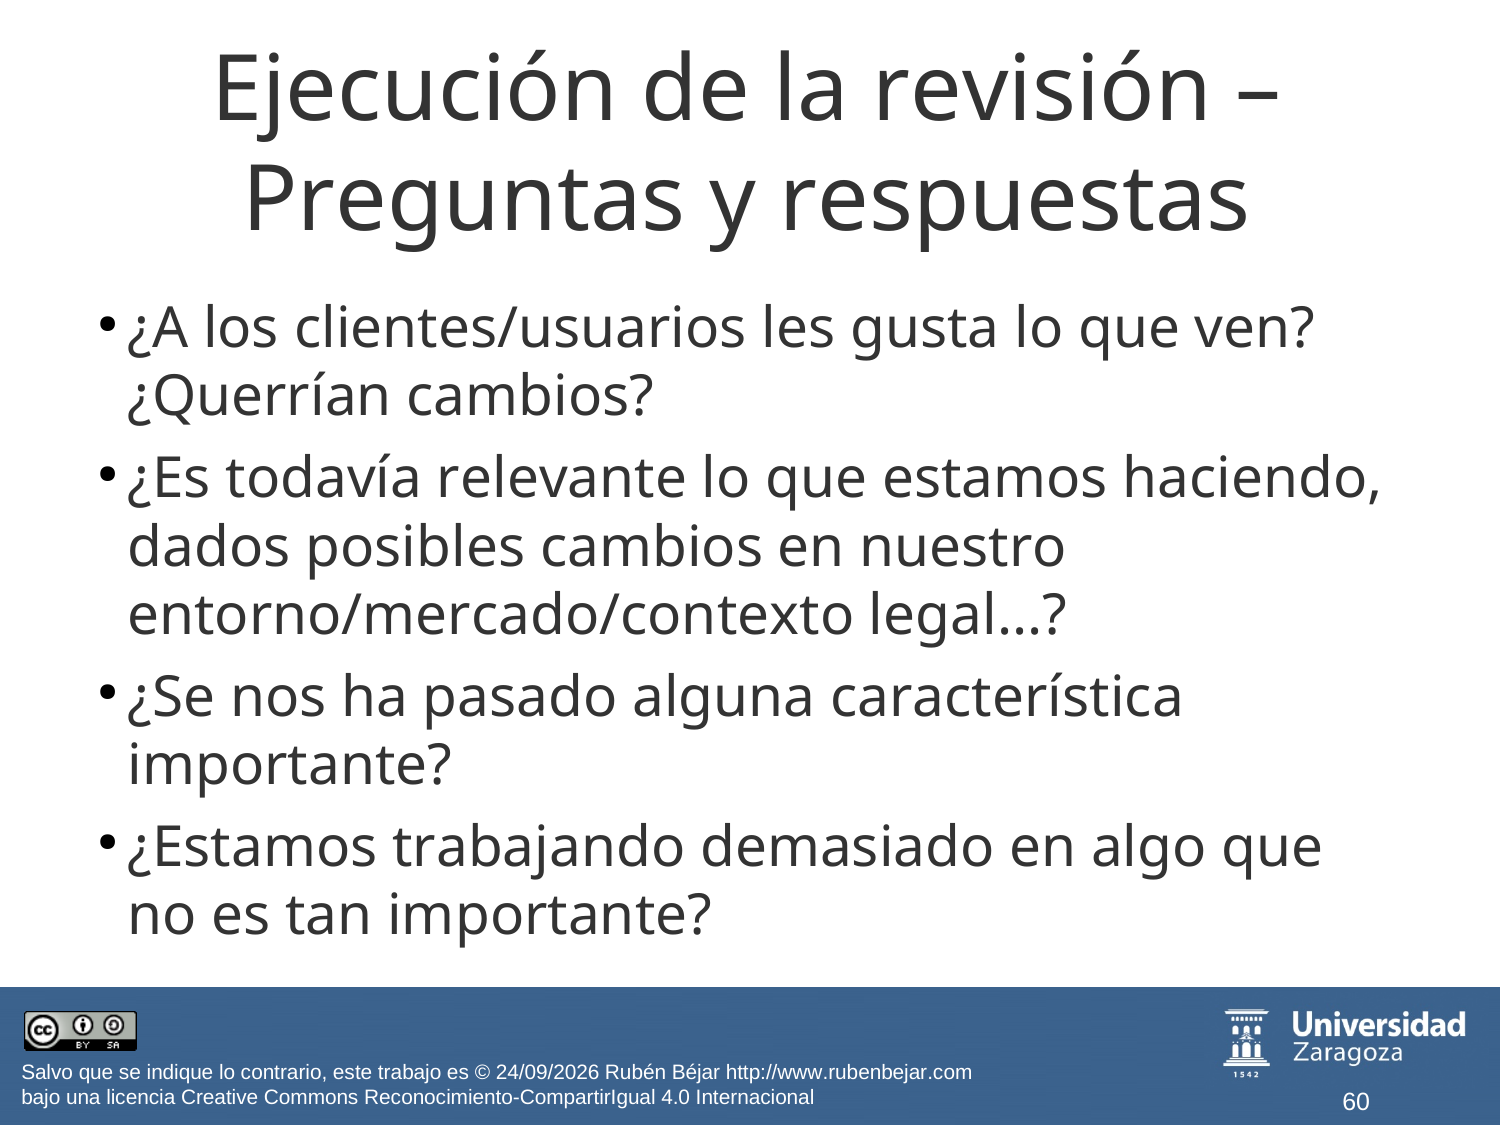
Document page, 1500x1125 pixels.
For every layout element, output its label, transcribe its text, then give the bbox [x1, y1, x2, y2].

picture [0, 987, 1500, 1125]
list ¿A los clientes/usuarios les gusta lo que ven? ¿Querrían cambios? ¿Es todavía relevante lo que estamos haciendo, dados posibles cambios en nuestro entorno/mercado/contexto legal...? ¿Se nos ha pasado alguna característica importante? ¿Estamos trabajando demasiado en algo que no es tan importante? [82, 283, 1418, 957]
title Ejecución de la revisión – Preguntas y respuestas [74, 21, 1420, 257]
